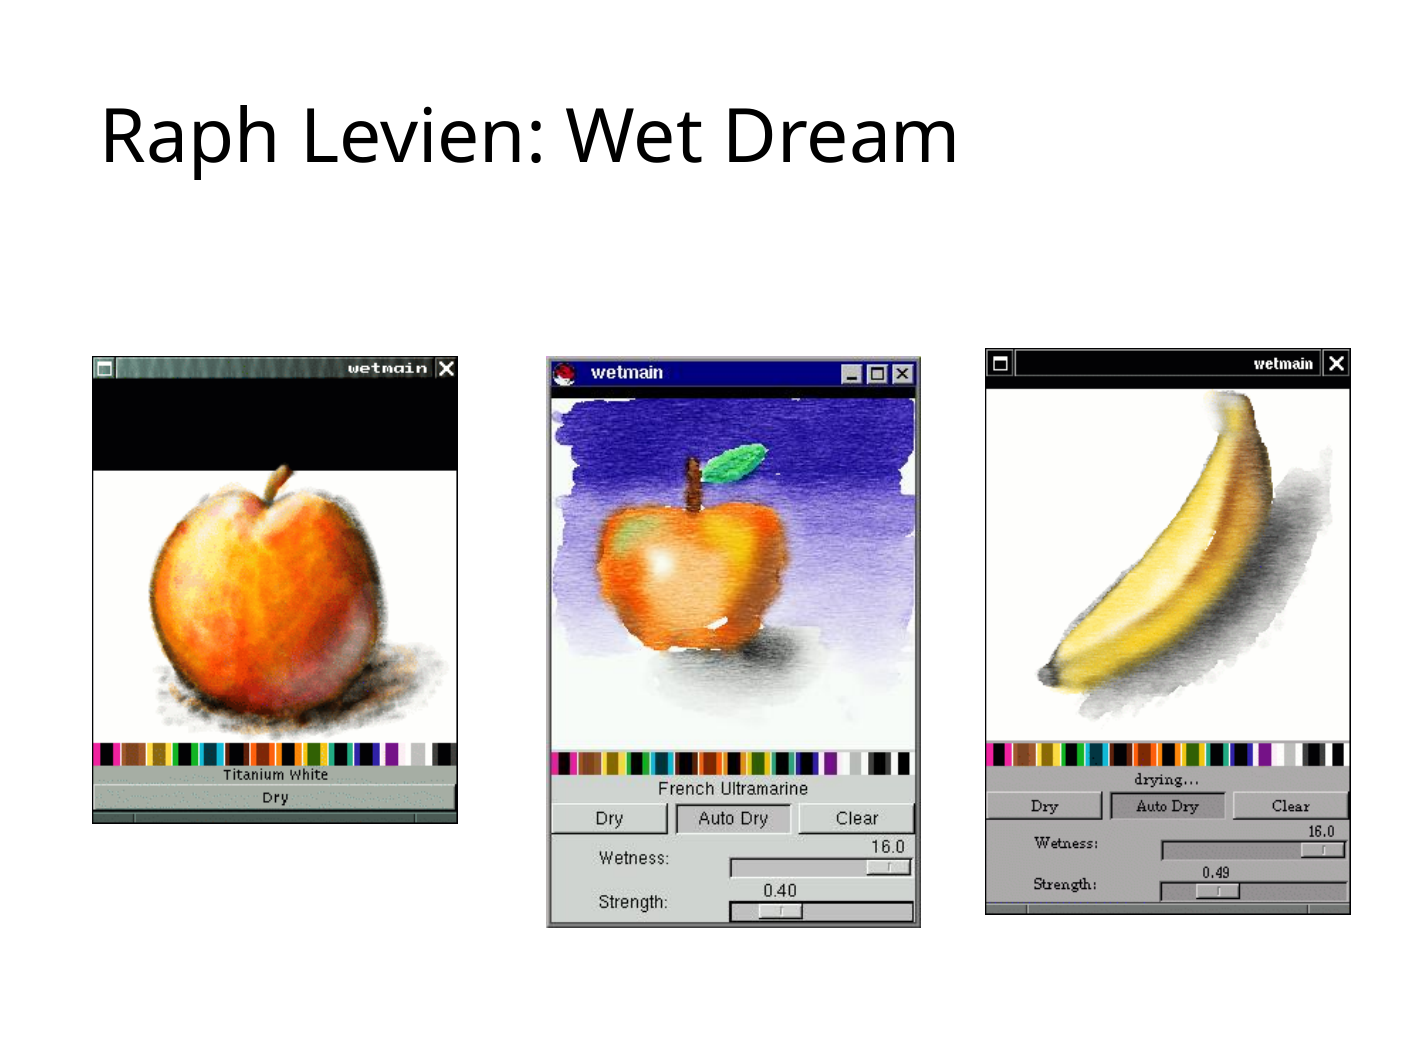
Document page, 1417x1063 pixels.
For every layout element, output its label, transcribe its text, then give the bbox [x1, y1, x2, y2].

text_box Raph Levien: Wet Dream [85, 75, 1358, 305]
picture [92, 356, 458, 824]
picture [546, 356, 921, 928]
picture [985, 348, 1351, 915]
